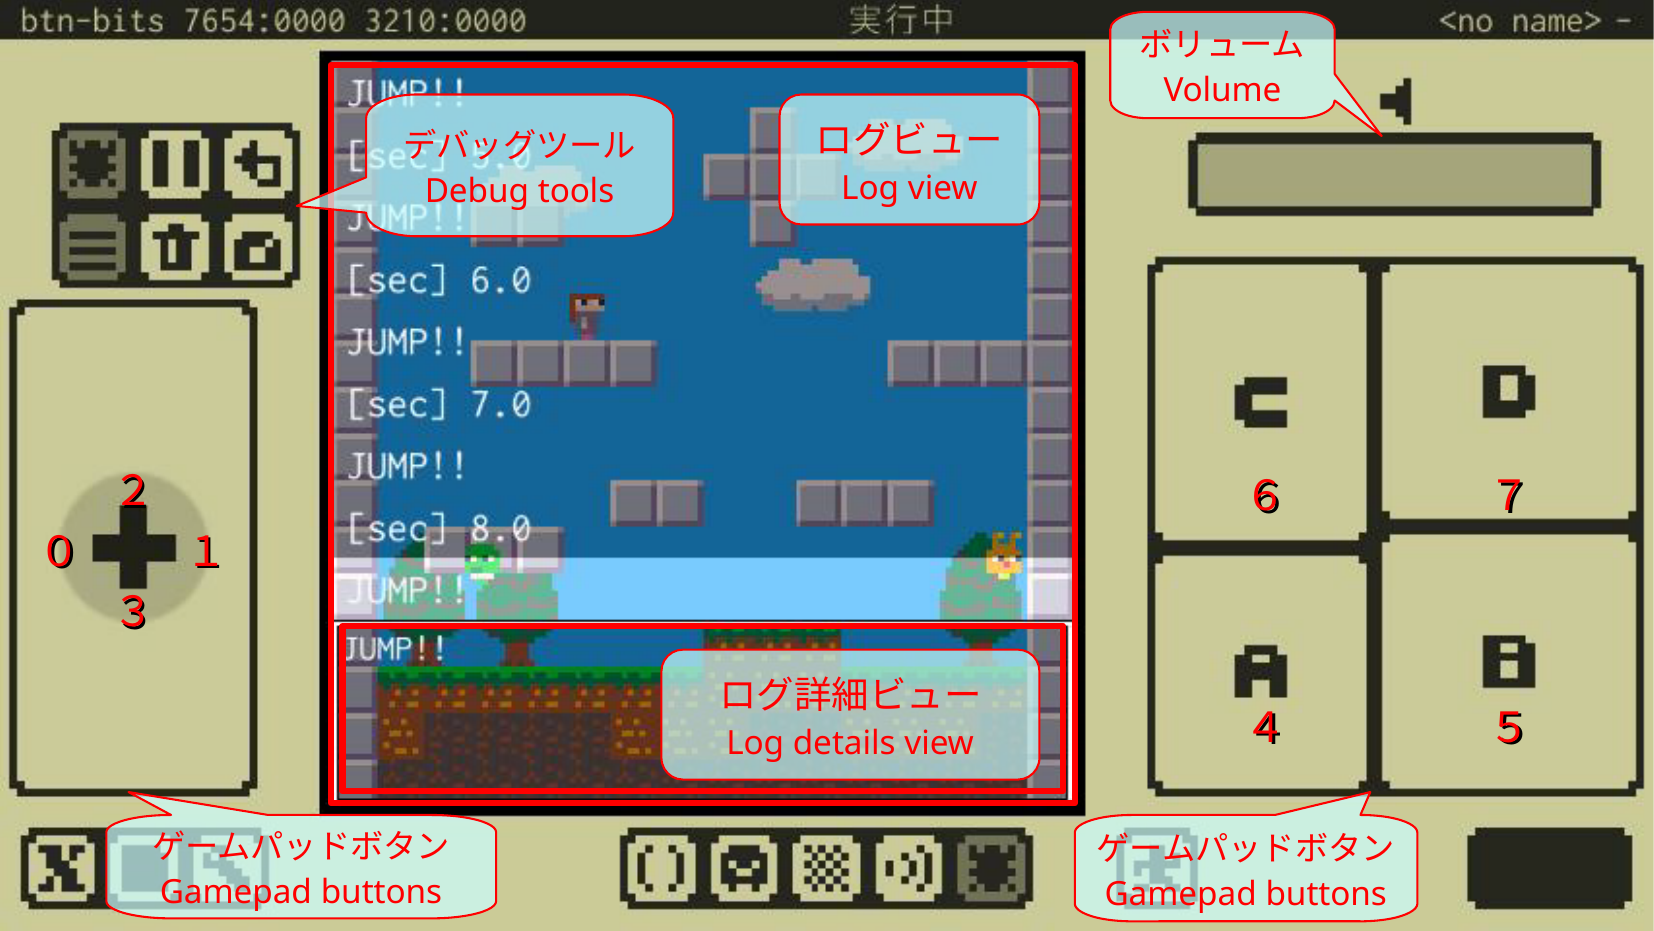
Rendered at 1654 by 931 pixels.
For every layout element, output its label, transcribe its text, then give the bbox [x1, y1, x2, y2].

picture [0, 0, 1654, 931]
text_box ログ詳細ビュー Log details view [661, 649, 1040, 780]
text_box ログビュー Log view [779, 94, 1040, 225]
text_box ボリューム Volume [1110, 11, 1382, 137]
text_box ゲームパッドボタン Gamepad buttons [1074, 814, 1418, 922]
text_box デバッグツール Debug tools [296, 94, 674, 237]
text_box ゲームパッドボタン Gamepad buttons [106, 792, 497, 919]
text_box ２ ０ １ ３ [32, 441, 234, 655]
text_box ６ ７ ４ ５ [1145, 401, 1630, 815]
text_box [330, 65, 1075, 804]
